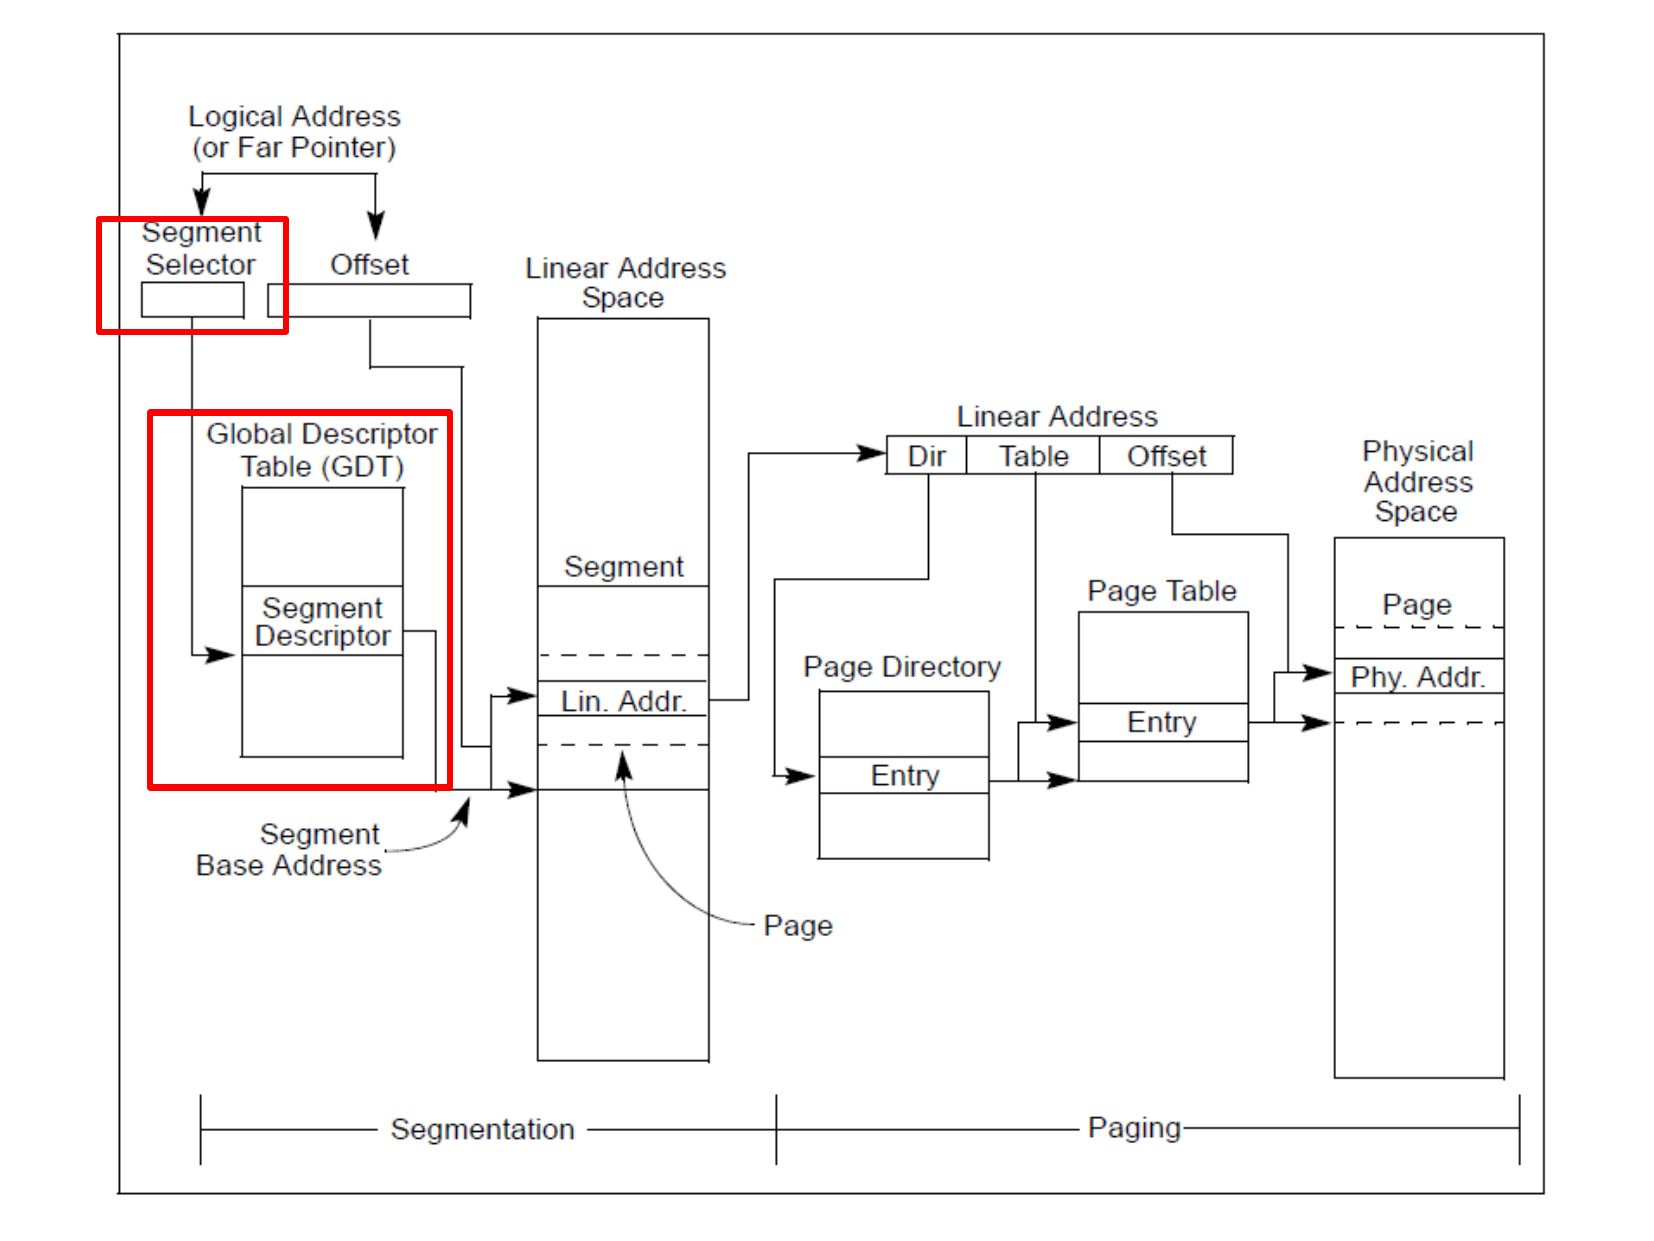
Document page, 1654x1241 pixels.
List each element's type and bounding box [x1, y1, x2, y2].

picture [112, 23, 1559, 1201]
picture [112, 222, 283, 329]
